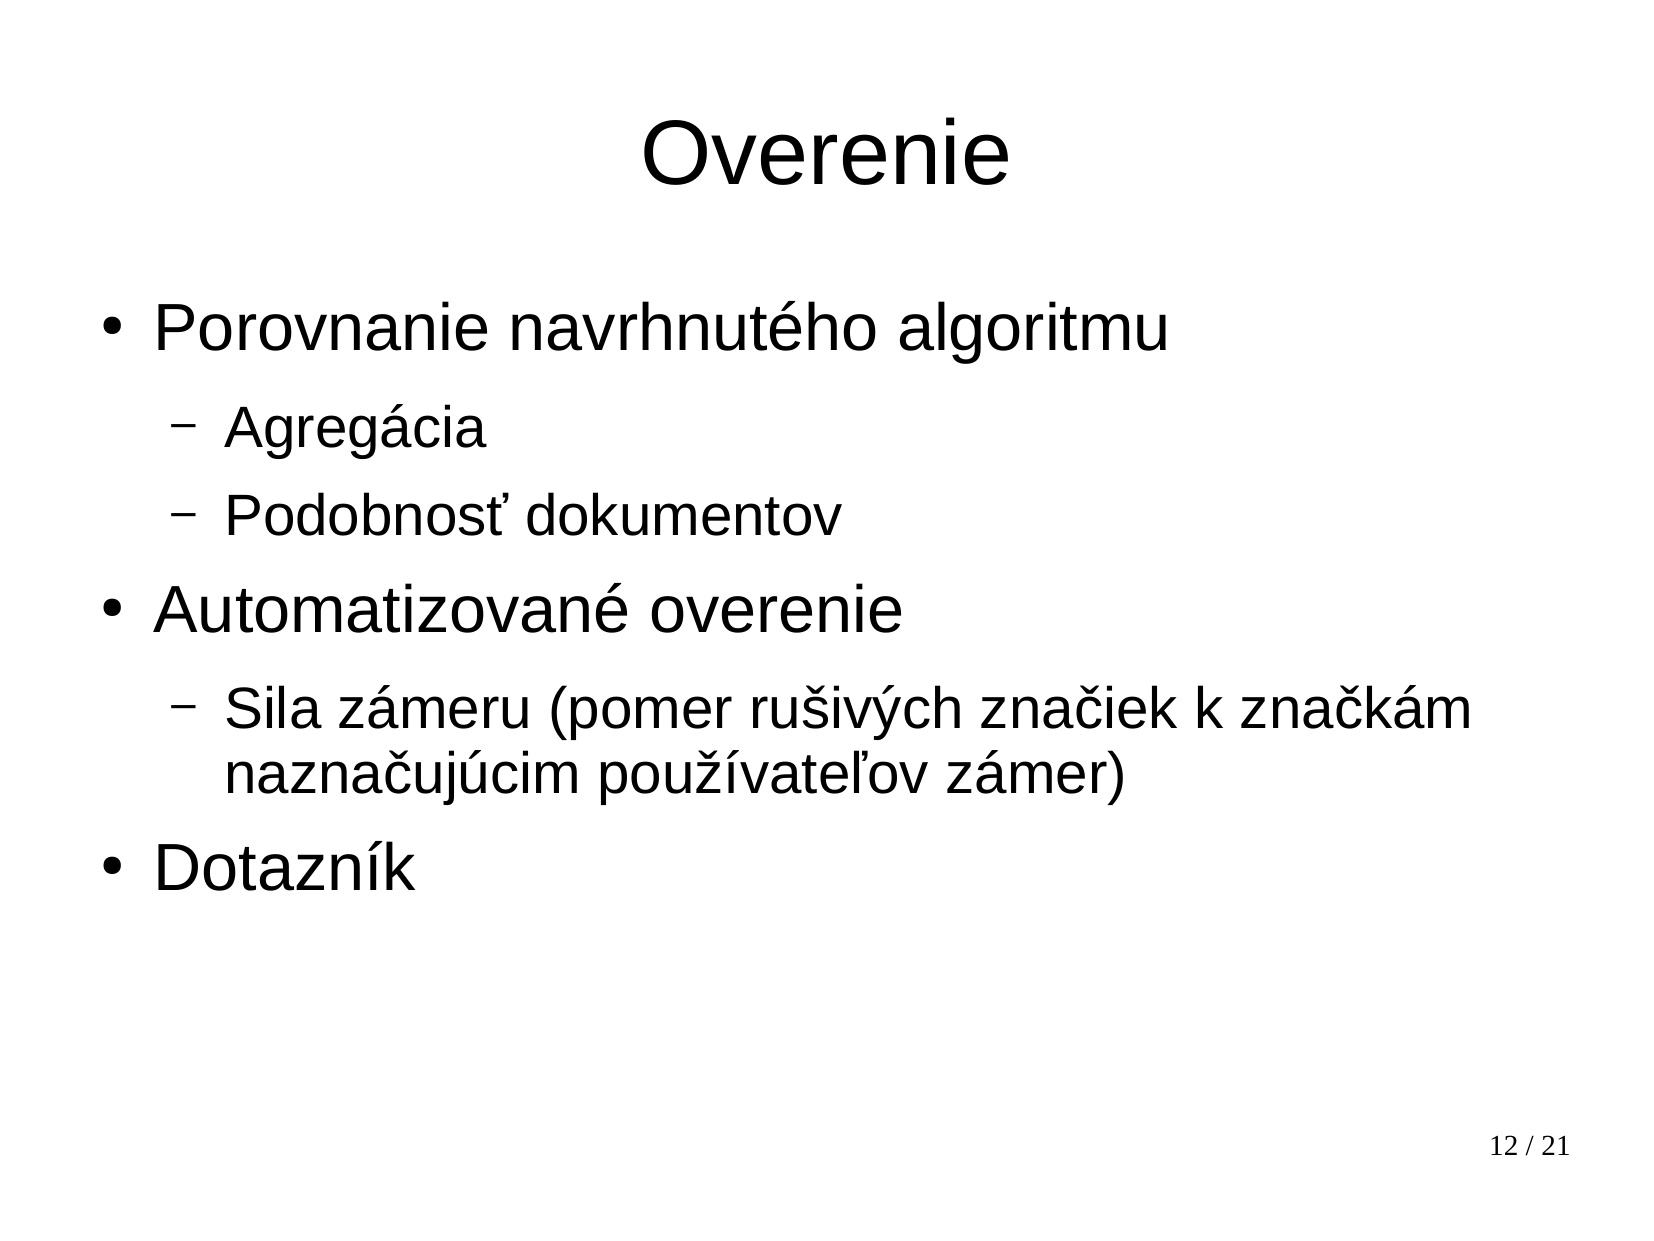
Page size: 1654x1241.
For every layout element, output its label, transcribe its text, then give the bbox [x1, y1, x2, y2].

title Overenie [82, 49, 1571, 257]
list Porovnanie navrhnutého algoritmu Agregácia Podobnosť dokumentov Automatizované overenie Sila zámeru (pomer rušivých značiek k značkám naznačujúcim používateľov zámer) Dotazník [82, 290, 1571, 1010]
